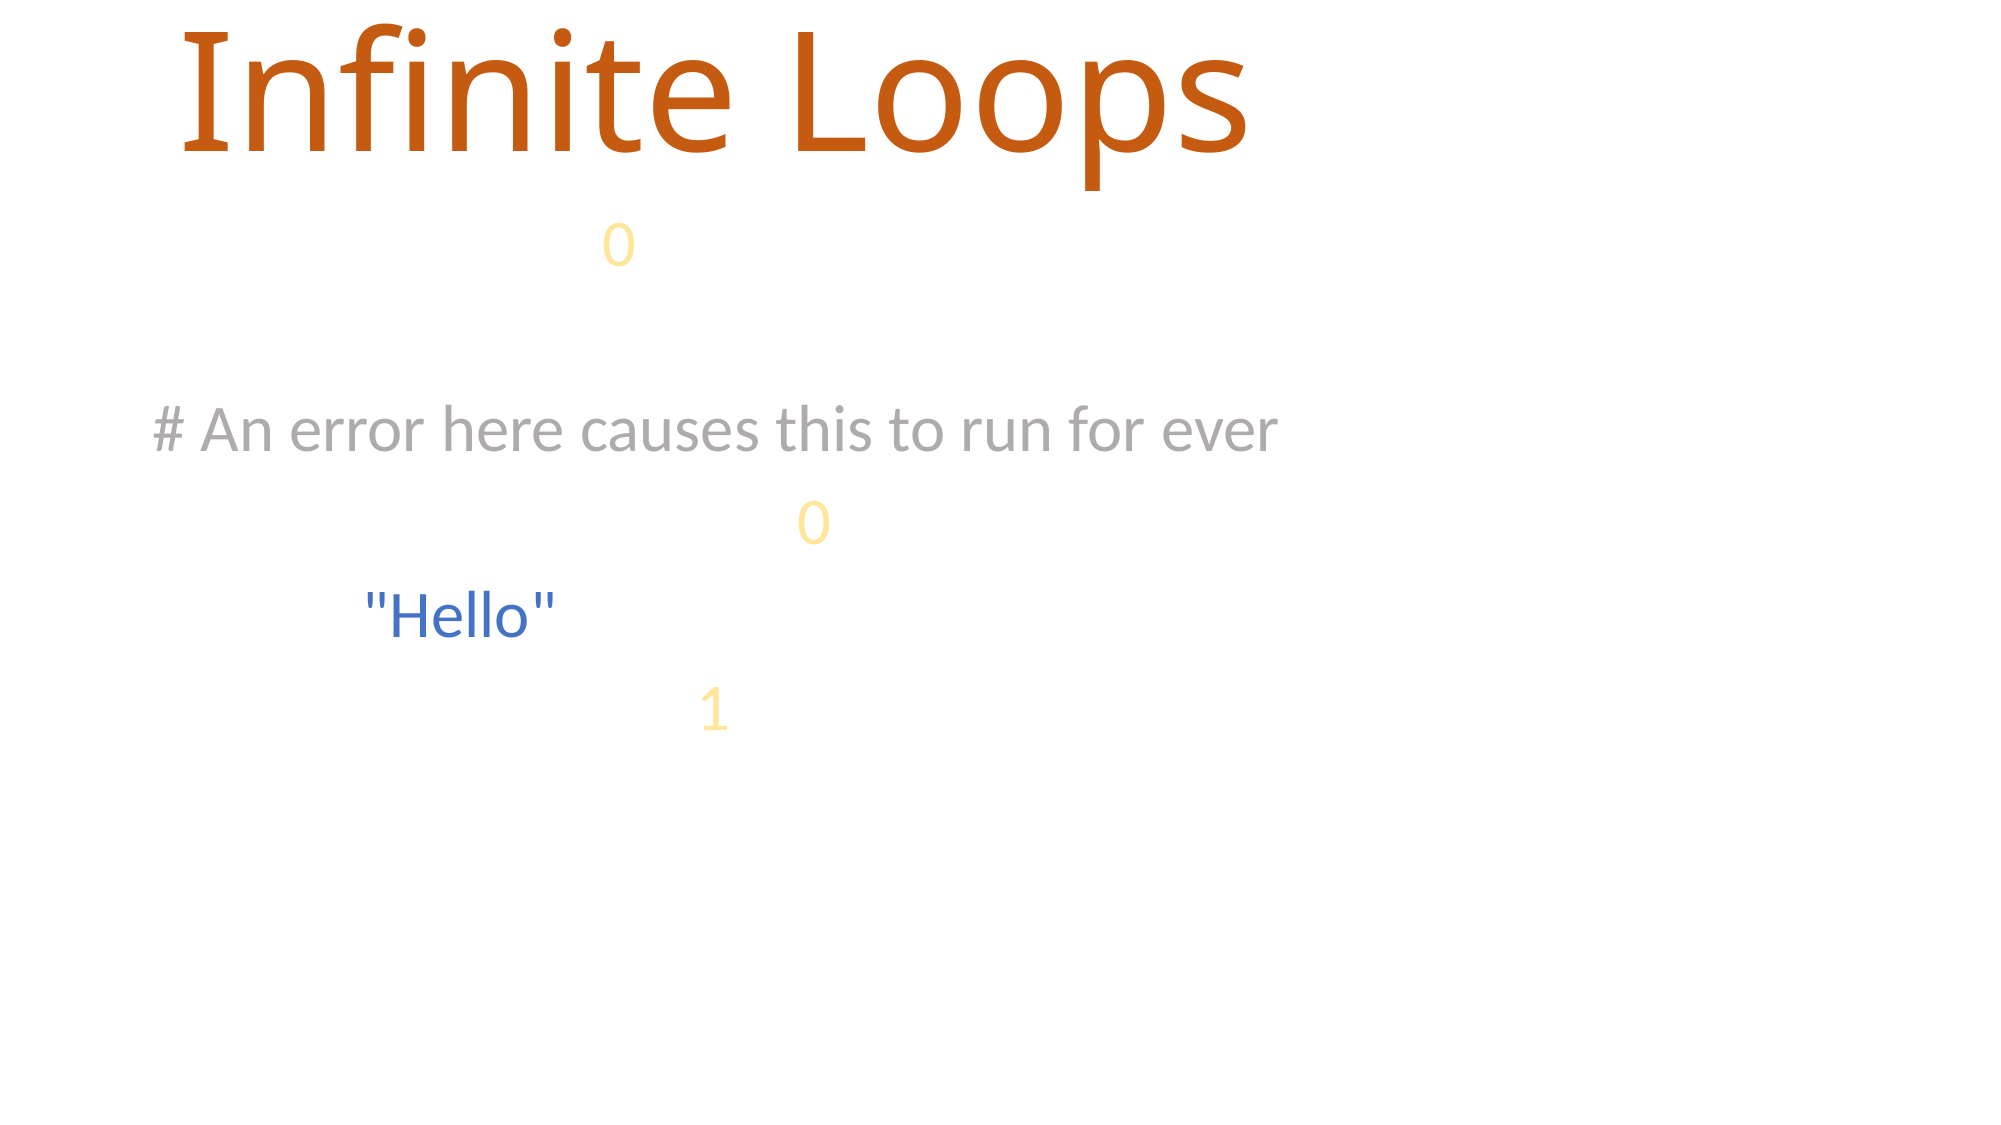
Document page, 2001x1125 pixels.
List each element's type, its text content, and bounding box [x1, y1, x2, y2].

list Infinite Loops times_in_loop = 0 # An error here causes this to run for ever while times_in_loop >= 0: print("Hello") times_in_loop += 1 [137, 0, 1863, 1014]
